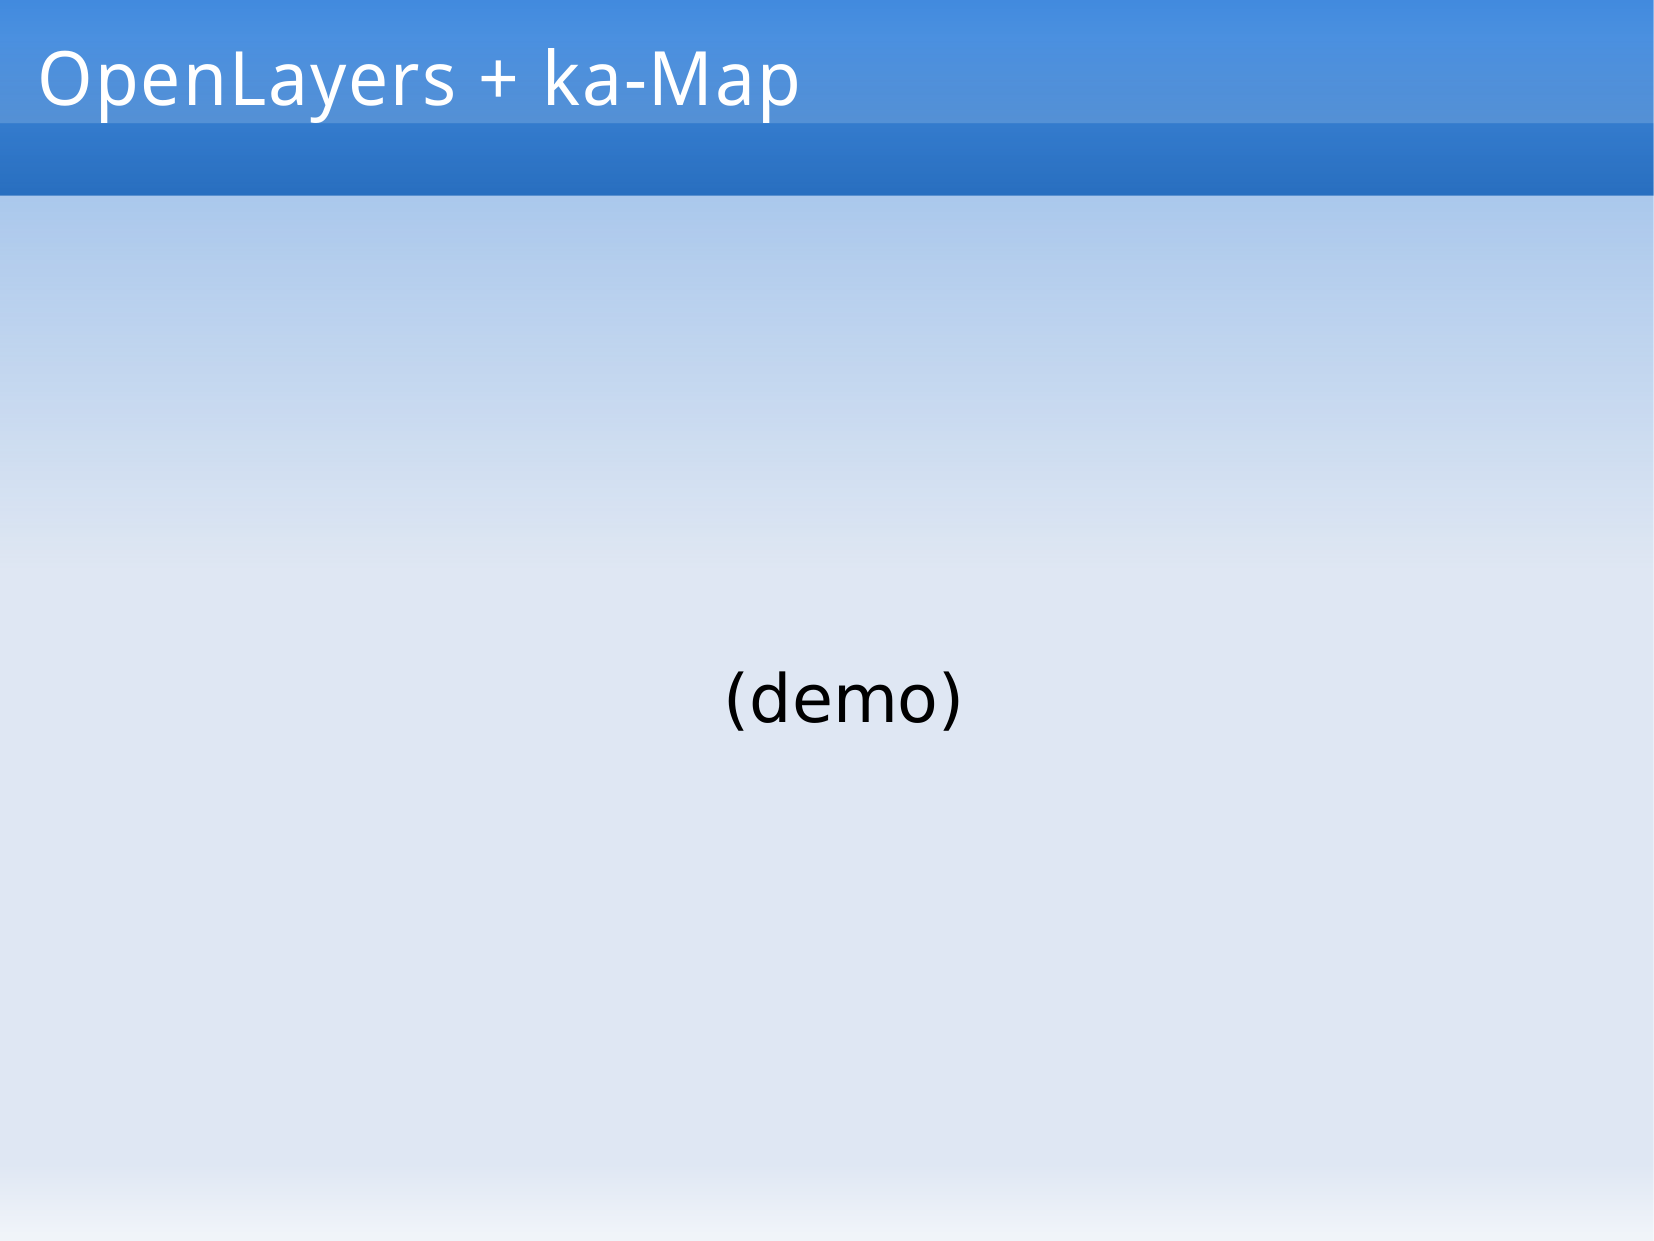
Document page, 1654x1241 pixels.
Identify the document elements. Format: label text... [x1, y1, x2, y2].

title OpenLayers + ka-Map [37, 2, 1463, 151]
picture [0, 0, 1654, 1241]
subtitle (demo) [82, 290, 1571, 1109]
